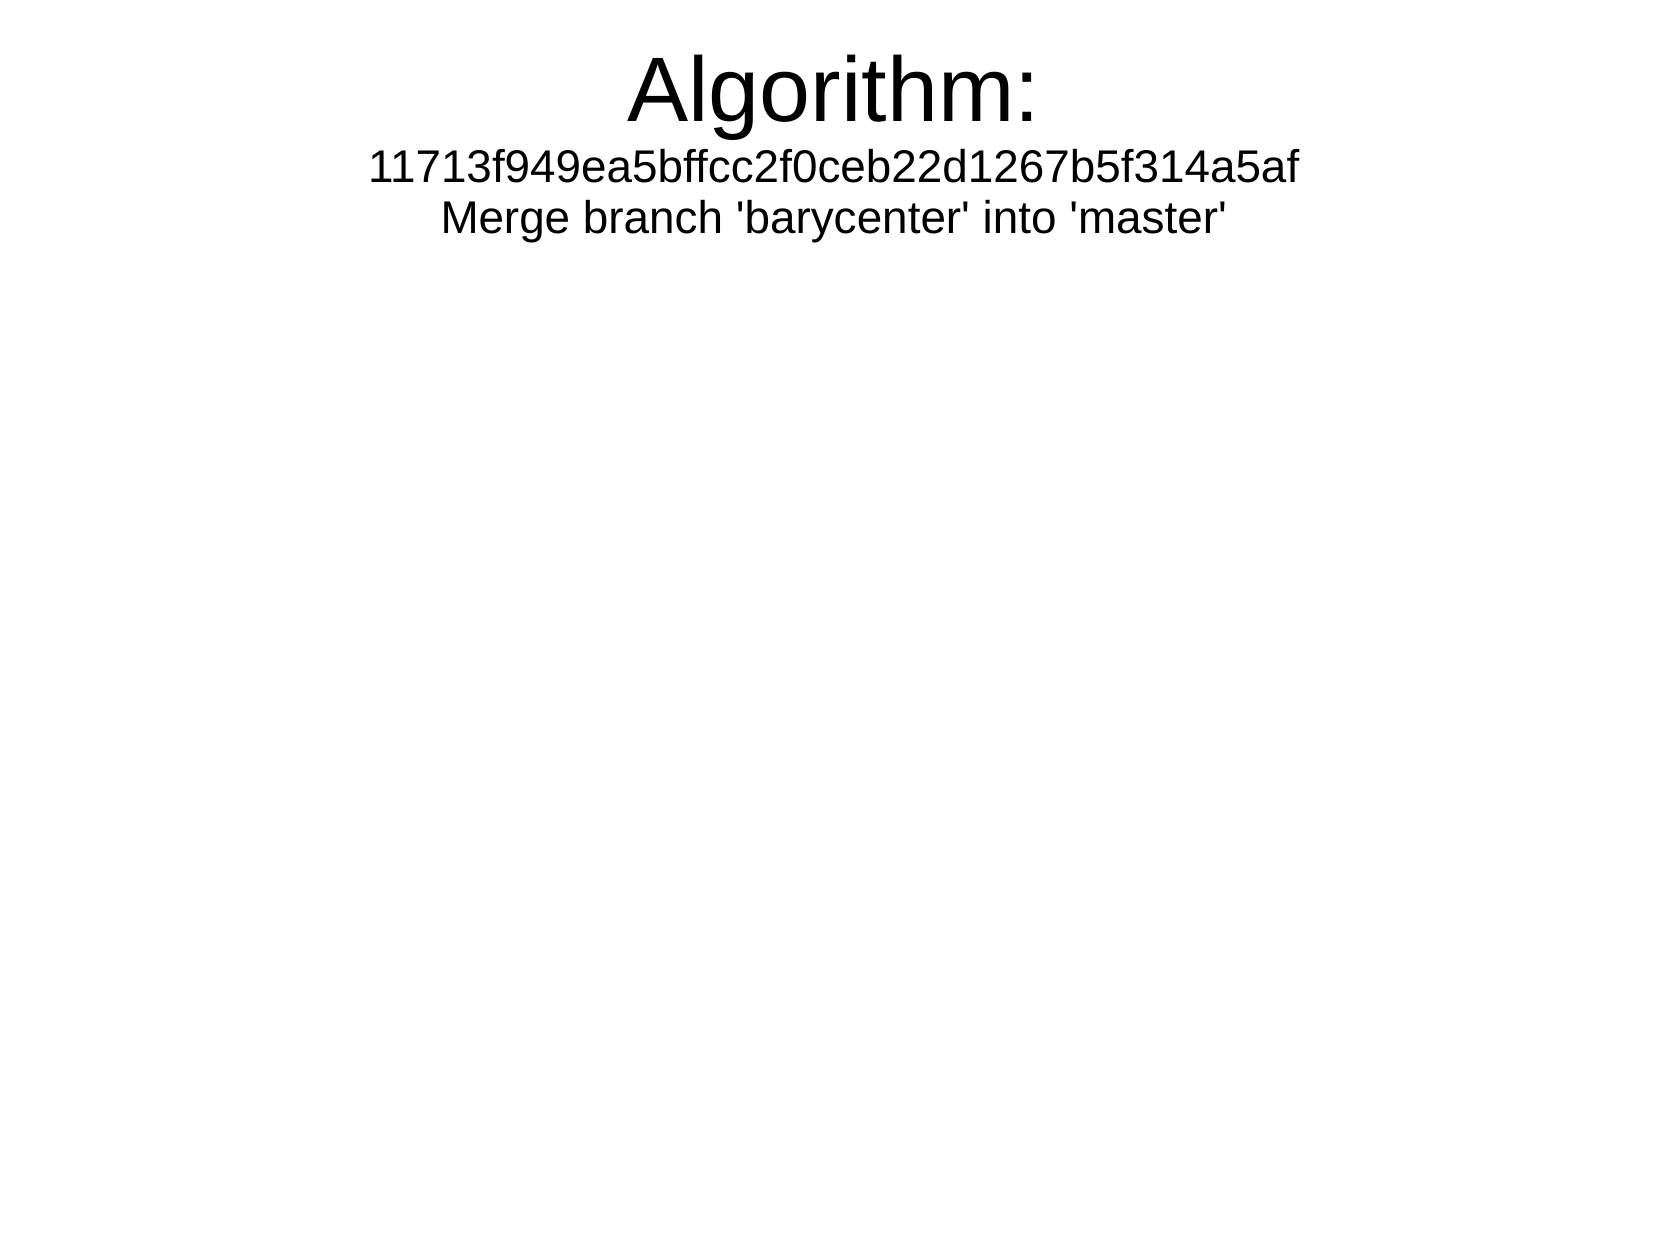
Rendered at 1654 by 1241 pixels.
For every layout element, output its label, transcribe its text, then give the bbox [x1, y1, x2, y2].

title Algorithm: 11713f949ea5bffcc2f0ceb22d1267b5f314a5af Merge branch 'barycenter' into 'master' [90, 37, 1579, 551]
